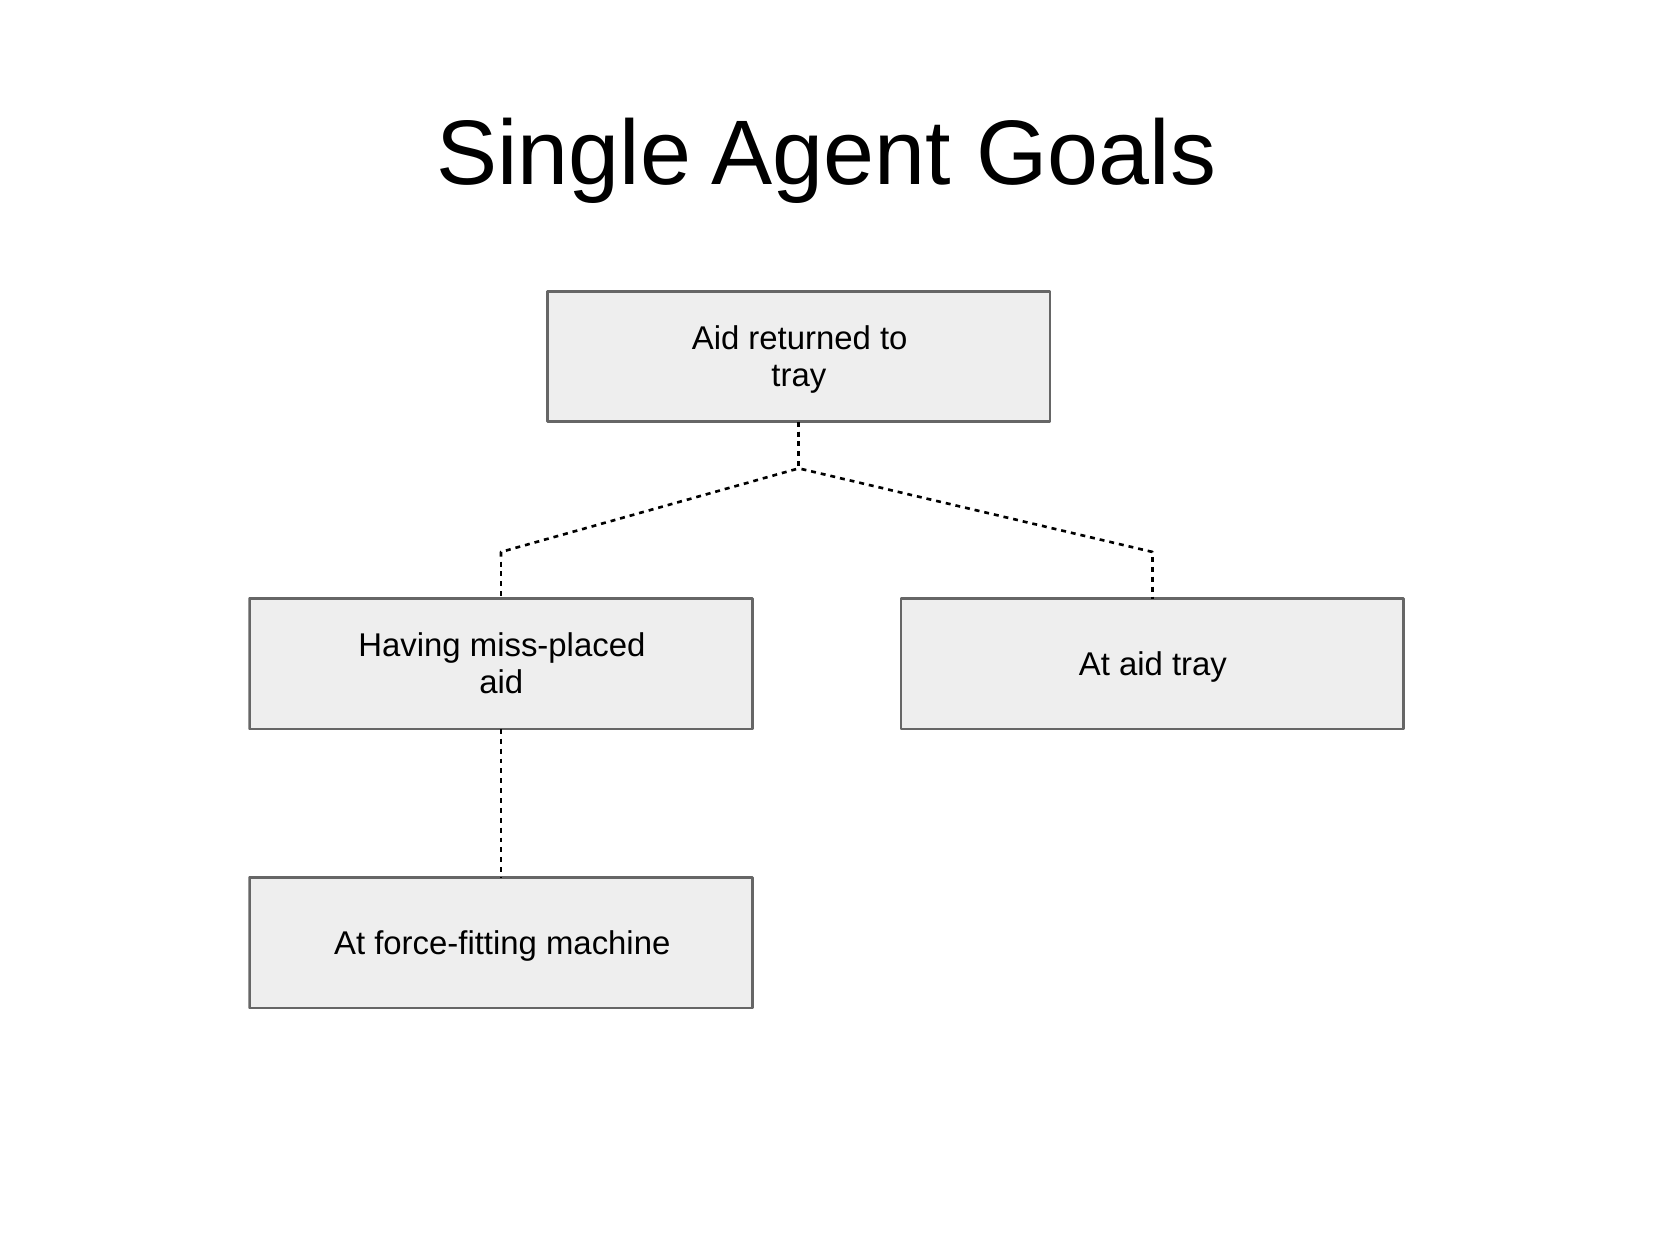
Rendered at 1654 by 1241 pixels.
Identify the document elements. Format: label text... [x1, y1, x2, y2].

picture [248, 290, 1406, 1010]
title Single Agent Goals [82, 49, 1571, 257]
